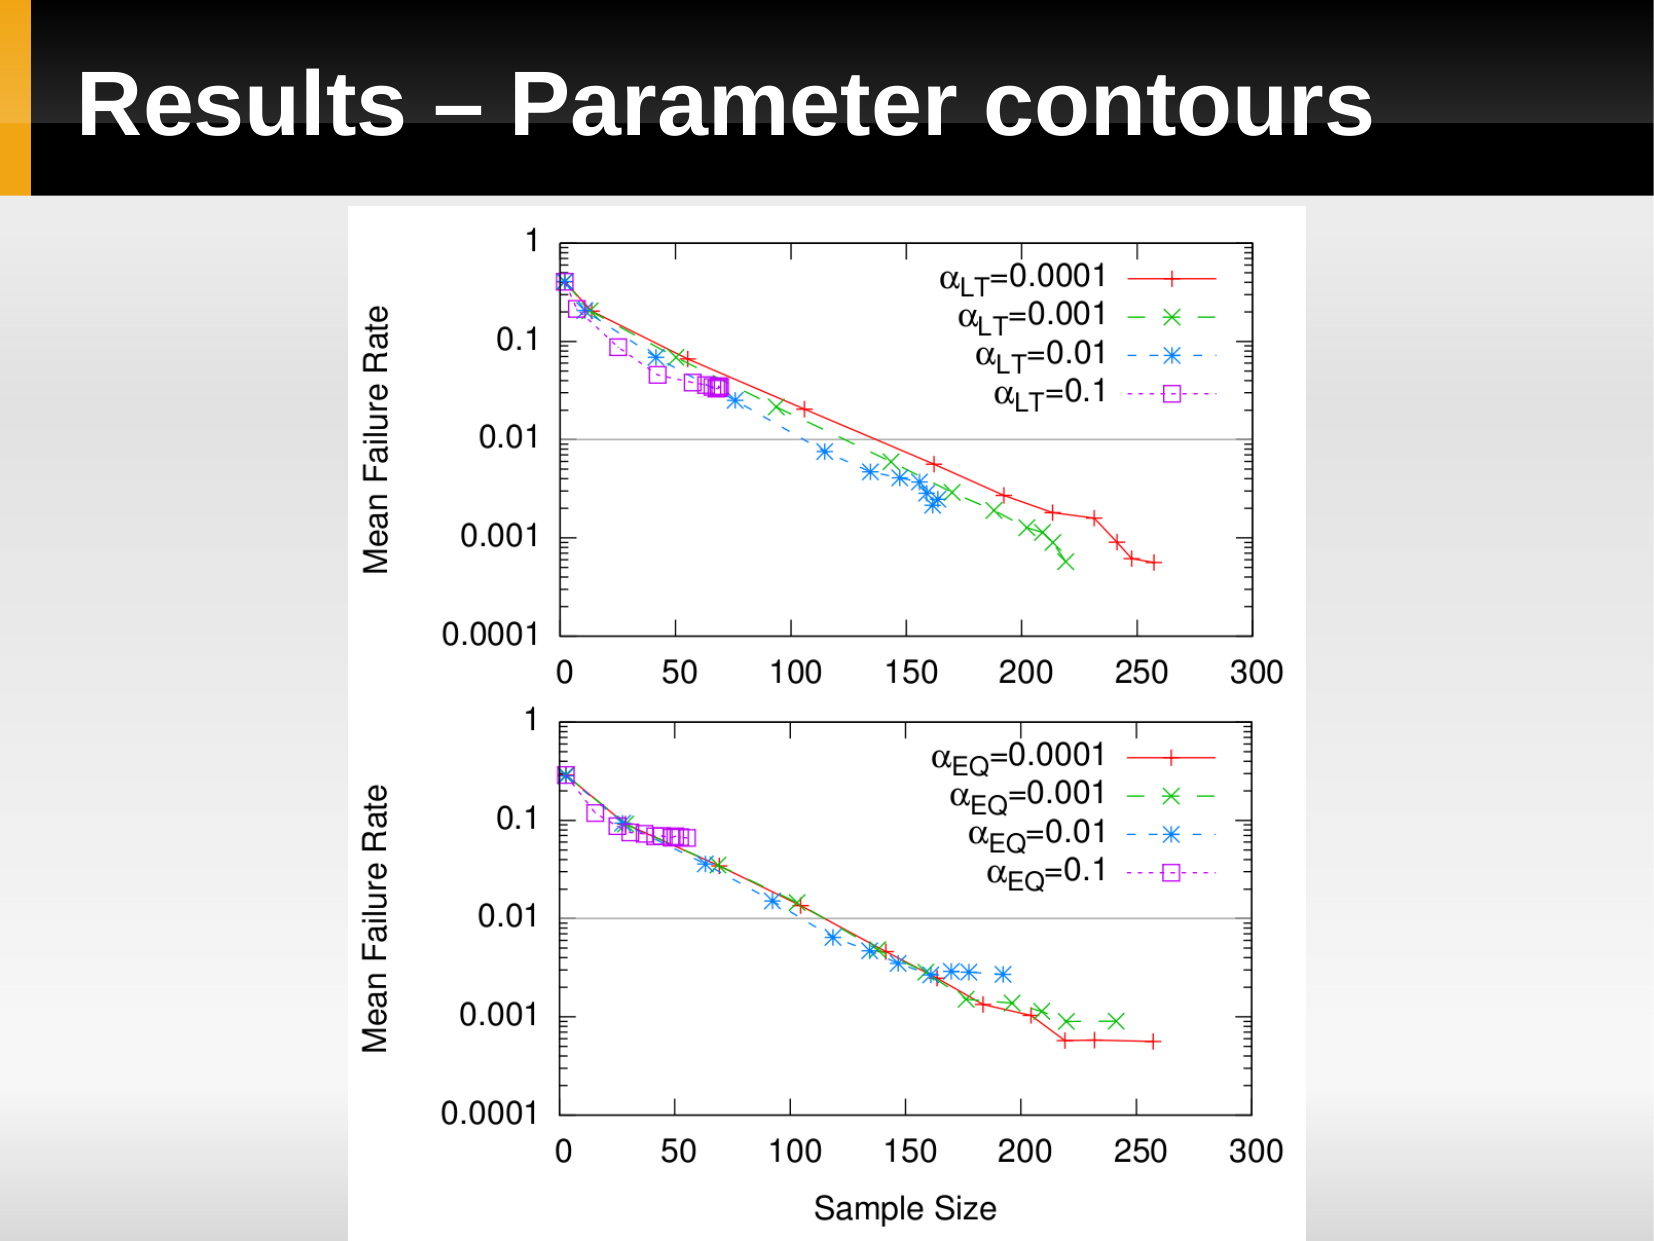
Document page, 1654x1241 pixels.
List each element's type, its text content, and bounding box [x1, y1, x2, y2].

picture [0, 0, 1654, 1241]
title Results – Parameter contours [76, 7, 1565, 200]
